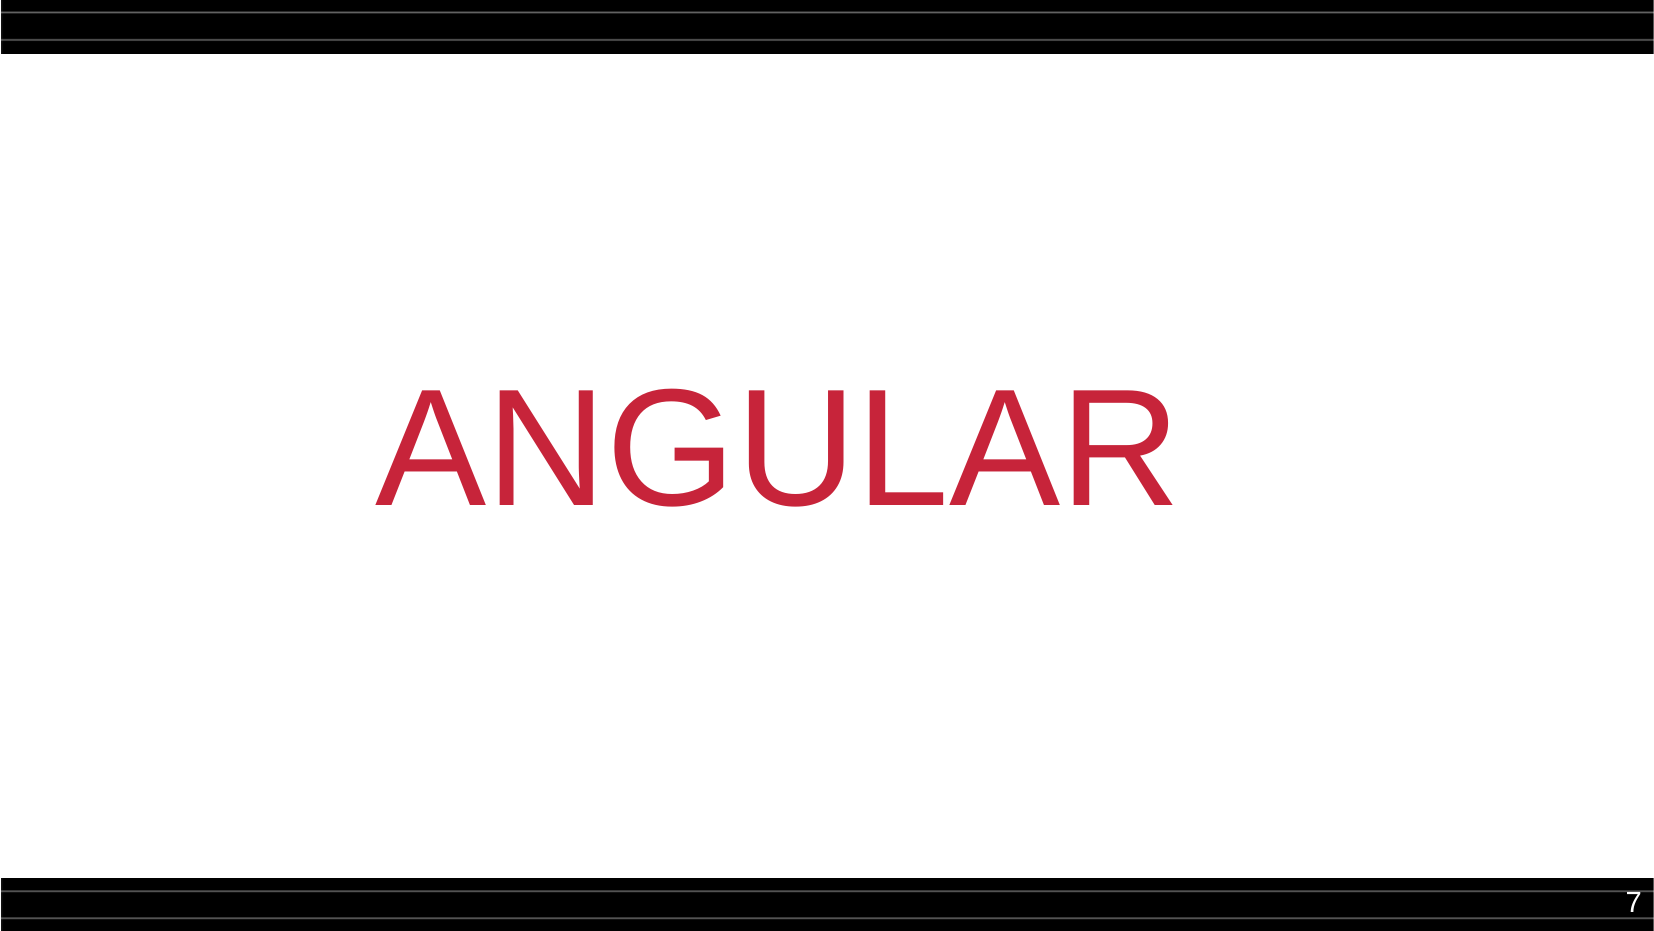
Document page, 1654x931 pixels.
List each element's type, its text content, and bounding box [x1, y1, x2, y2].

title ANGULAR [375, 279, 1246, 616]
picture [1, 878, 1654, 931]
picture [1, 0, 1654, 54]
